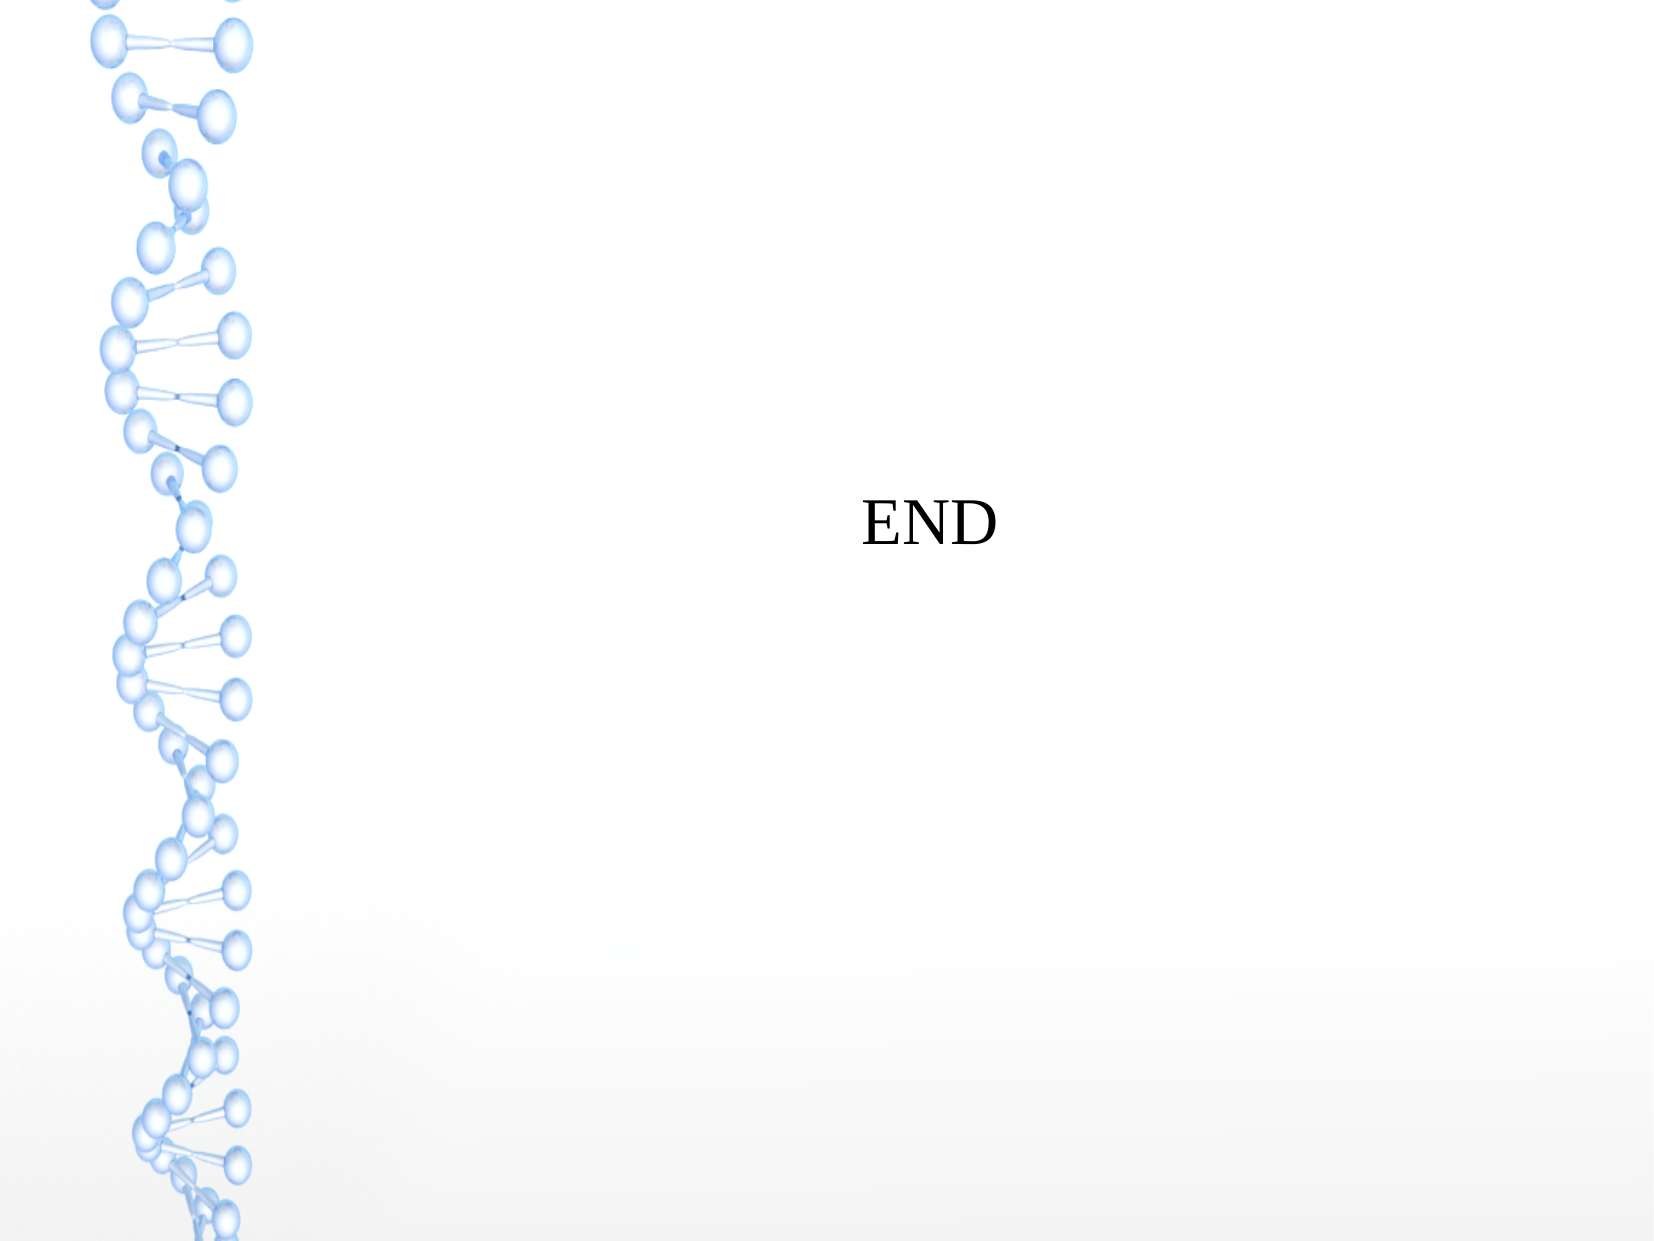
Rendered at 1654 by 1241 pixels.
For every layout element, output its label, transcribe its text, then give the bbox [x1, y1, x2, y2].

subtitle END [265, 47, 1595, 997]
picture [0, 0, 1654, 1241]
